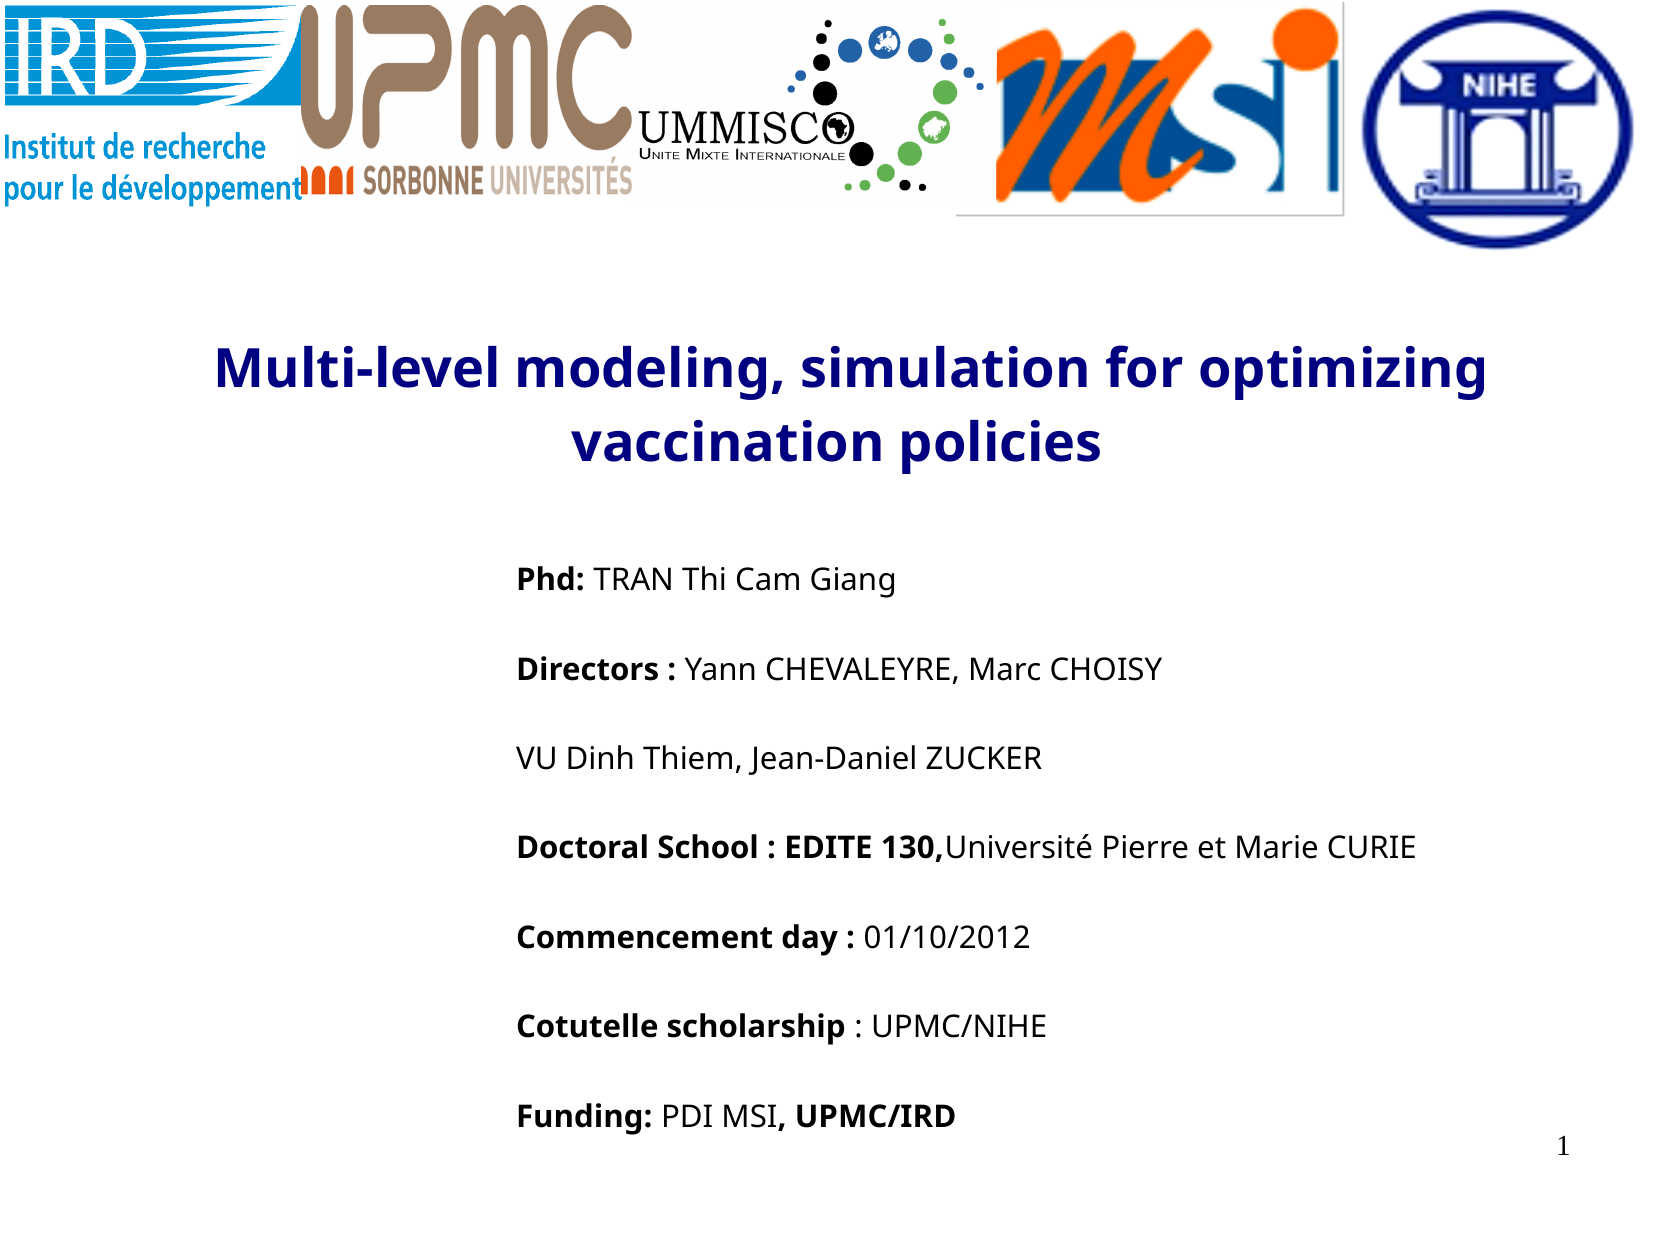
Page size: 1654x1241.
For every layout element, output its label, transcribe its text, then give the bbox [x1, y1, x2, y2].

picture [1358, 5, 1639, 254]
picture [5, 2, 1347, 219]
picture [19, 19, 28, 95]
picture [42, 18, 88, 95]
picture [9, 186, 14, 195]
text_box Phd: TRAN Thi Cam Giang Directors : Yann CHEVALEYRE, Marc CHOISY VU Dinh Thiem, Jean-Daniel ZUCKER Doctoral School : EDITE 130,Université Pierre et Marie CURIE Commencement day : 01/10/2012 Cotutelle scholarship : UPMC/NIHE Funding: PDI MSI, UPMC/IRD [496, 549, 1619, 1144]
picture [194, 186, 199, 195]
subtitle Multi-level modeling, simulation for optimizing vaccination policies [94, 236, 1595, 570]
picture [96, 19, 146, 95]
picture [210, 186, 215, 195]
